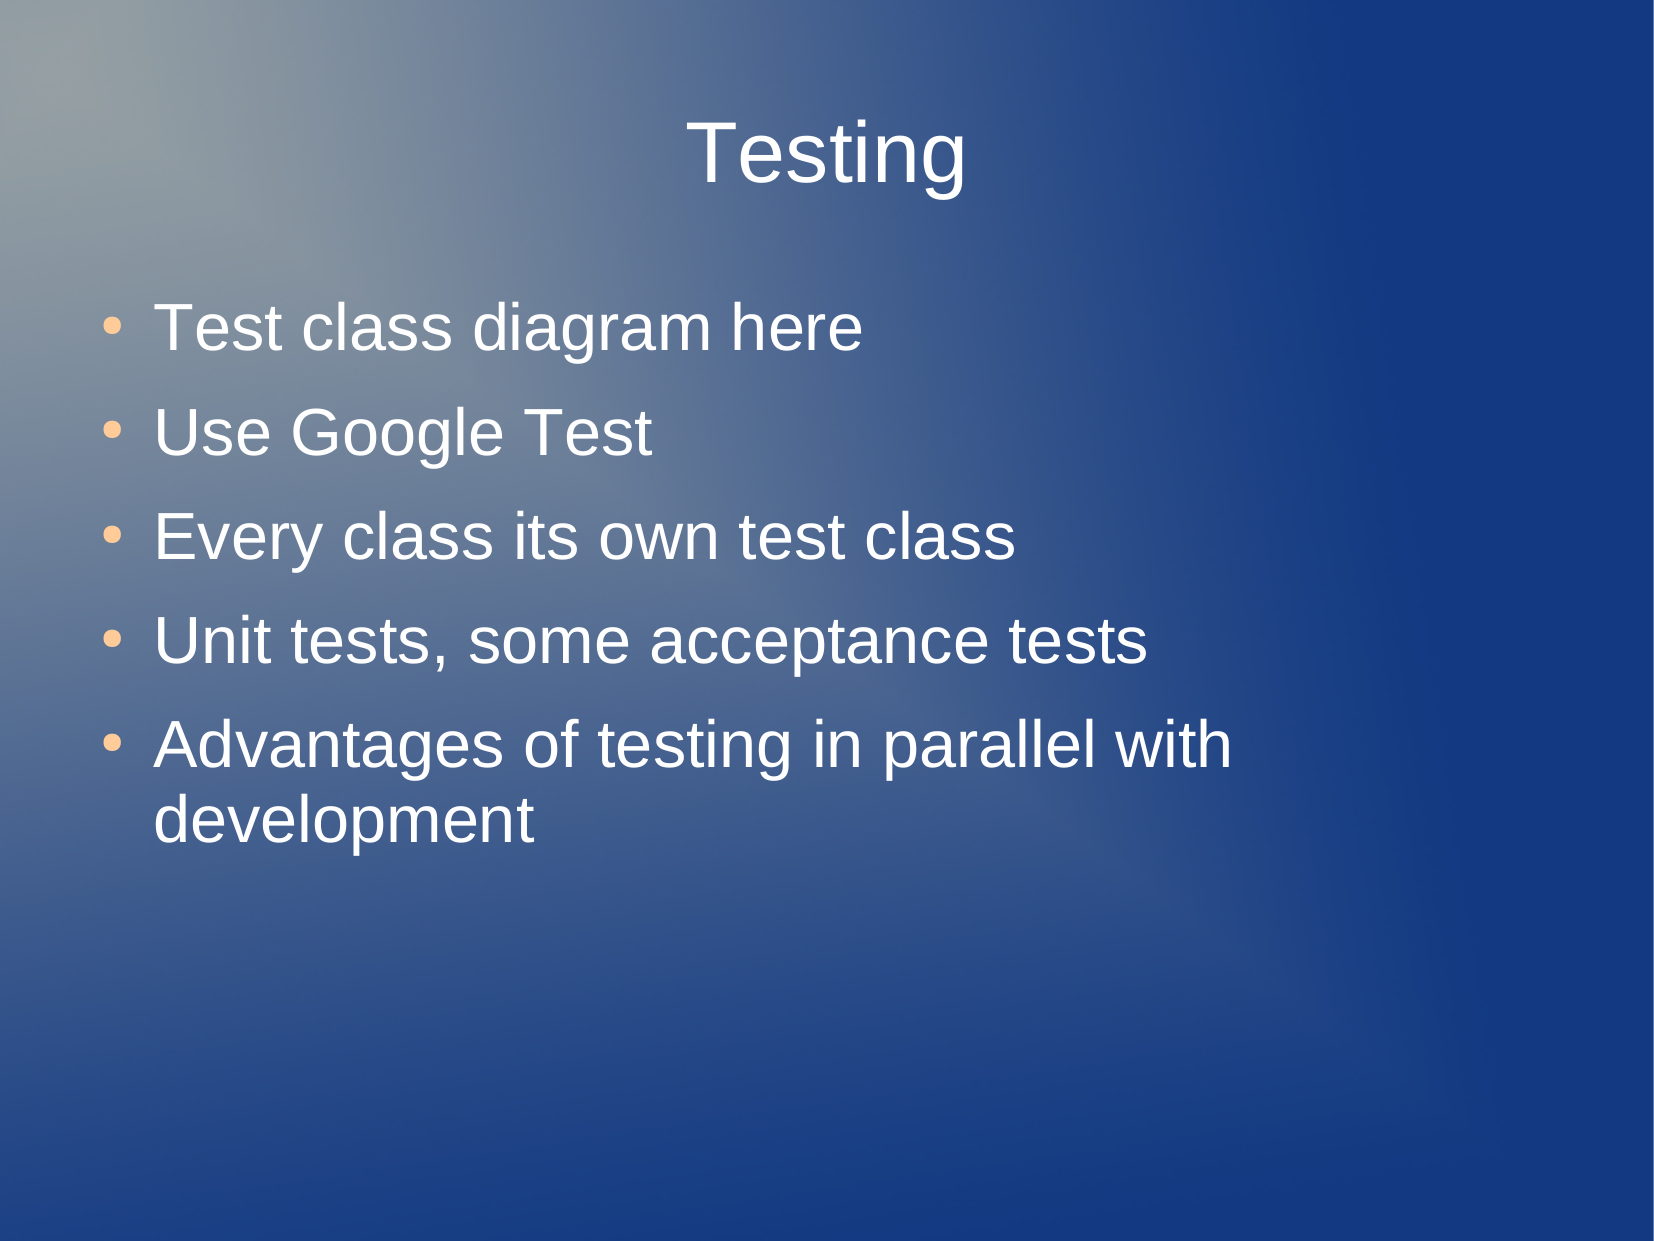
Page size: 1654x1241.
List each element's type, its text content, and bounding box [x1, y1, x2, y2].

list Test class diagram here Use Google Test Every class its own test class Unit tests, some acceptance tests Advantages of testing in parallel with development [82, 290, 1571, 1010]
title Testing [82, 49, 1571, 257]
picture [0, 0, 1654, 1241]
